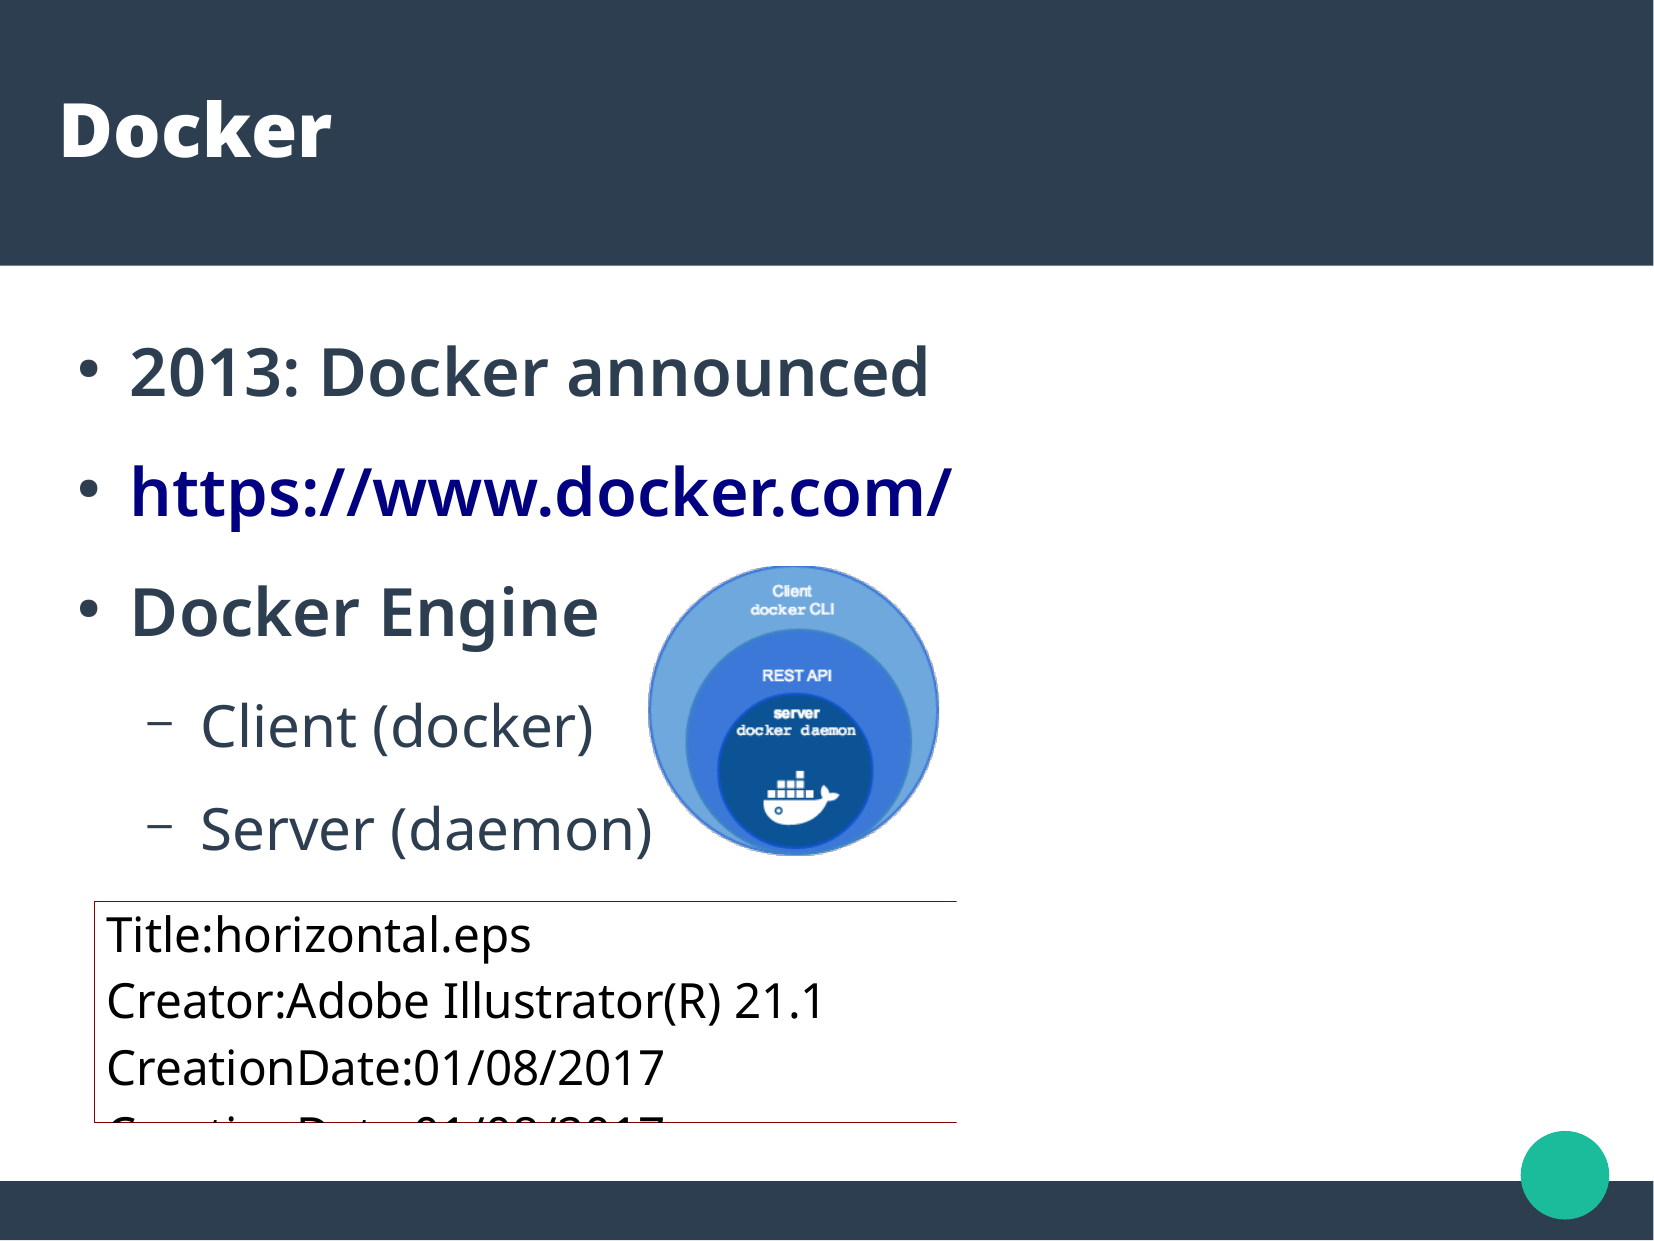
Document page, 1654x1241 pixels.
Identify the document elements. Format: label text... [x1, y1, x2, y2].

list 2013: Docker announced https://www.docker.com/ Docker Engine Client (docker) Server (daemon) [59, 324, 1595, 1152]
title Docker [59, 49, 1595, 207]
picture [91, 897, 957, 1123]
picture [637, 566, 957, 880]
